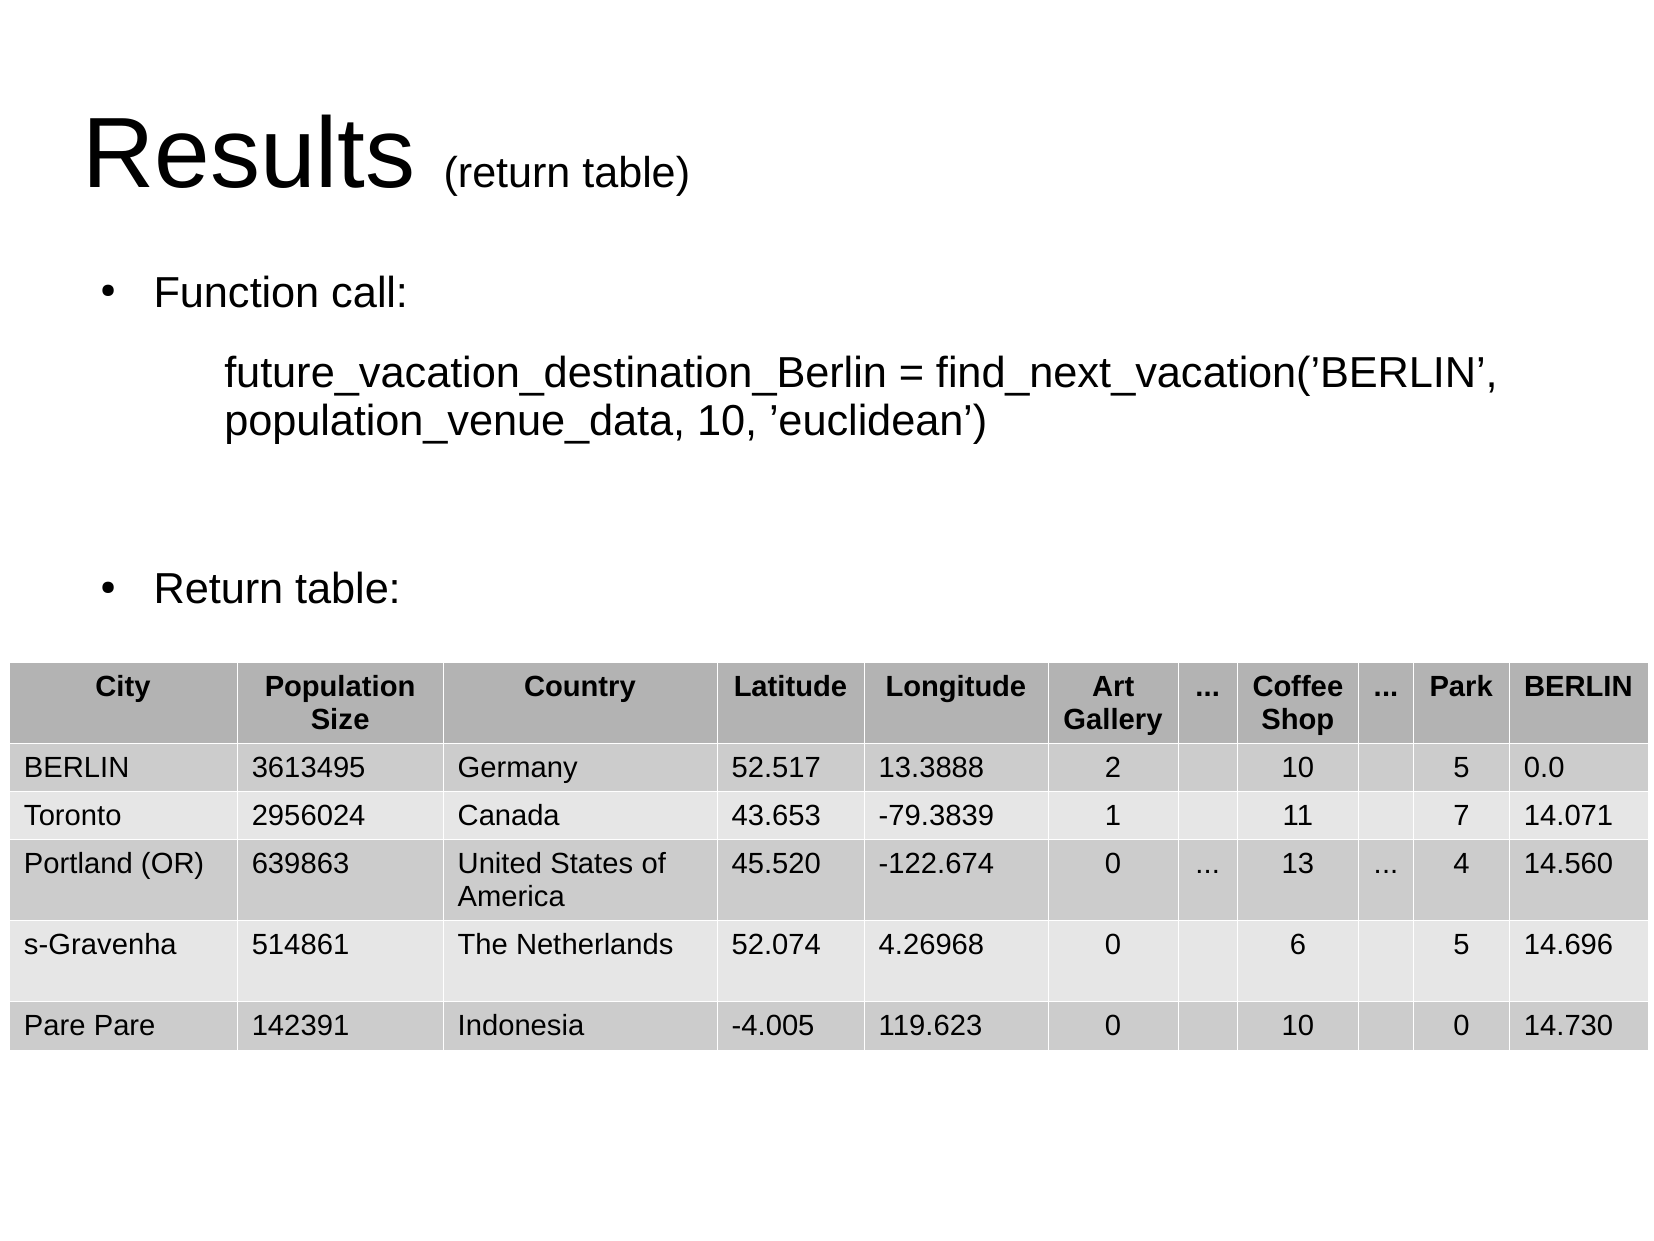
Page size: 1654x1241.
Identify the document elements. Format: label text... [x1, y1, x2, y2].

table_cell 7 [1414, 792, 1509, 839]
table_cell 10 [1238, 1002, 1358, 1050]
table_cell 0.0 [1510, 744, 1648, 791]
table_header Longitude [865, 663, 1048, 743]
table_cell ... [1359, 840, 1413, 920]
table_cell [1179, 921, 1237, 1001]
table_cell Portland (OR) [10, 840, 237, 920]
table_cell 0 [1049, 921, 1178, 1001]
table_header Park [1414, 663, 1509, 743]
table_cell [1179, 744, 1237, 791]
table_cell 4.26968 [865, 921, 1048, 1001]
table_cell United States of America [444, 840, 717, 920]
table_cell 3613495 [238, 744, 443, 791]
table_cell Germany [444, 744, 717, 791]
table_cell 14.071 [1510, 792, 1648, 839]
table_cell Pare Pare [10, 1002, 237, 1050]
table_cell BERLIN [10, 744, 237, 791]
list Function call: future_vacation_destination_Berlin = find_next_vacation(’BERLIN’, population_venue_data, 10, ’euclidean’) Return table: [82, 267, 1621, 616]
table_cell 4 [1414, 840, 1509, 920]
table_cell 13.3888 [865, 744, 1048, 791]
table_cell 119.623 [865, 1002, 1048, 1050]
table_cell [1359, 921, 1413, 1001]
table_cell 43.653 [718, 792, 864, 839]
table_cell [1359, 1002, 1413, 1050]
table_header Coffee Shop [1238, 663, 1358, 743]
table_cell [1179, 1002, 1237, 1050]
table_cell 5 [1414, 921, 1509, 1001]
table_header City [10, 663, 237, 743]
table_header ... [1179, 663, 1237, 743]
table_cell 52.517 [718, 744, 864, 791]
table_cell [1359, 792, 1413, 839]
table_header Country [444, 663, 717, 743]
table_header Art Gallery [1049, 663, 1178, 743]
table_cell 14.560 [1510, 840, 1648, 920]
table_cell ... [1179, 840, 1237, 920]
table_cell -122.674 [865, 840, 1048, 920]
table_header ... [1359, 663, 1413, 743]
table_header Population Size [238, 663, 443, 743]
table_cell 514861 [238, 921, 443, 1001]
table_cell [1179, 792, 1237, 839]
table_cell -4.005 [718, 1002, 864, 1050]
table_cell 2 [1049, 744, 1178, 791]
table_cell 14.730 [1510, 1002, 1648, 1050]
table_cell 14.696 [1510, 921, 1648, 1001]
table_cell Indonesia [444, 1002, 717, 1050]
table_header Latitude [718, 663, 864, 743]
table_cell 0 [1414, 1002, 1509, 1050]
table_cell 13 [1238, 840, 1358, 920]
table_cell 2956024 [238, 792, 443, 839]
table_header BERLIN [1510, 663, 1648, 743]
table_cell 0 [1049, 1002, 1178, 1050]
table_cell 6 [1238, 921, 1358, 1001]
title Results (return table) [82, 49, 1571, 257]
table_cell The Netherlands [444, 921, 717, 1001]
table_cell 142391 [238, 1002, 443, 1050]
table_cell 52.074 [718, 921, 864, 1001]
table_cell -79.3839 [865, 792, 1048, 839]
table_cell 0 [1049, 840, 1178, 920]
table_cell s-Gravenha [10, 921, 237, 1001]
table_cell [1359, 744, 1413, 791]
table_cell 10 [1238, 744, 1358, 791]
table_cell 5 [1414, 744, 1509, 791]
table_cell Canada [444, 792, 717, 839]
table_cell 1 [1049, 792, 1178, 839]
table_cell 11 [1238, 792, 1358, 839]
table_cell 45.520 [718, 840, 864, 920]
table_cell 639863 [238, 840, 443, 920]
table_cell Toronto [10, 792, 237, 839]
